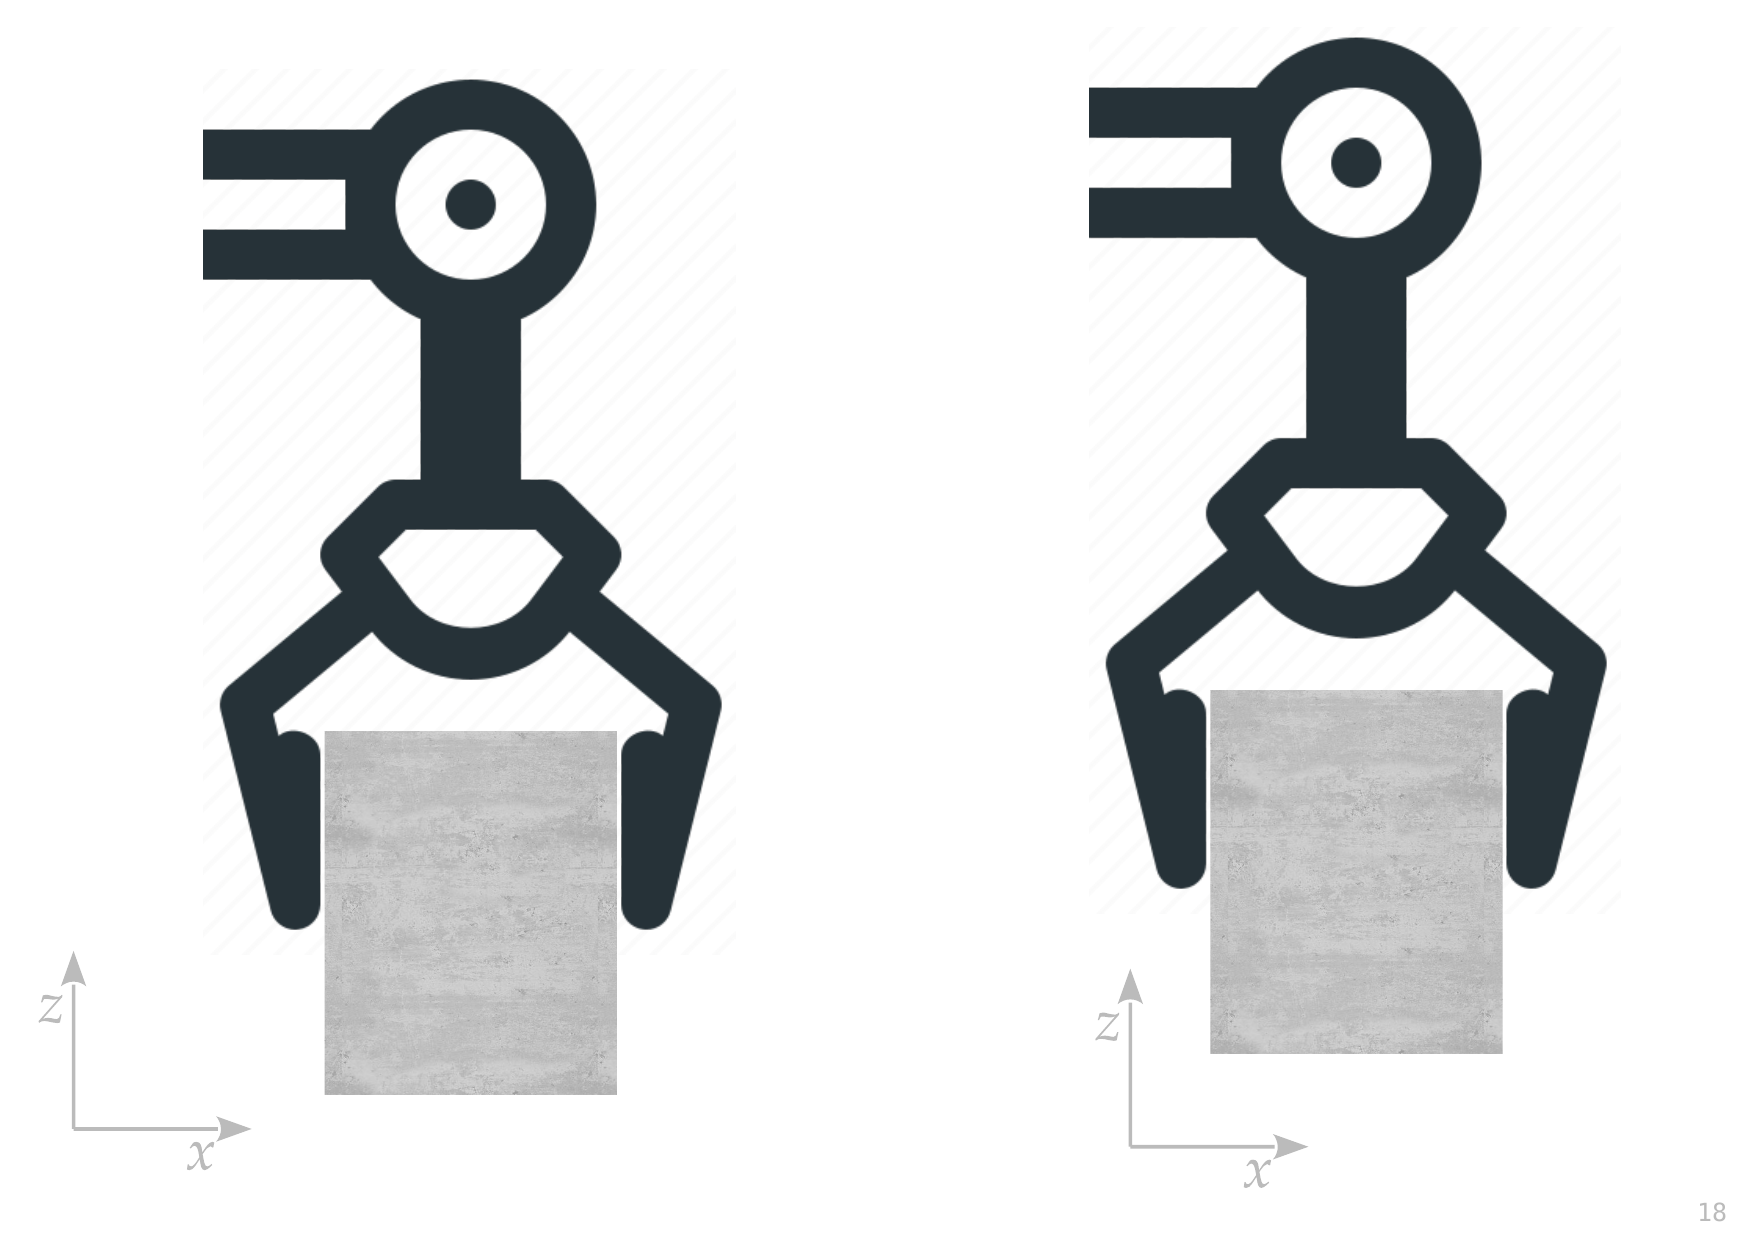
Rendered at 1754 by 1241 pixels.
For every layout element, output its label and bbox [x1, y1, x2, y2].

picture [1089, 27, 1621, 914]
text_box [60, 950, 87, 987]
text_box [1117, 968, 1144, 1005]
text_box [1128, 1002, 1275, 1149]
text_box [324, 731, 617, 1095]
picture [203, 69, 736, 955]
text_box [216, 1116, 252, 1142]
text_box [71, 984, 218, 1131]
text_box [1210, 690, 1503, 1054]
text_box [1095, 1012, 1120, 1041]
text_box [38, 994, 63, 1024]
text_box [1243, 1134, 1309, 1188]
text_box [186, 1141, 215, 1171]
